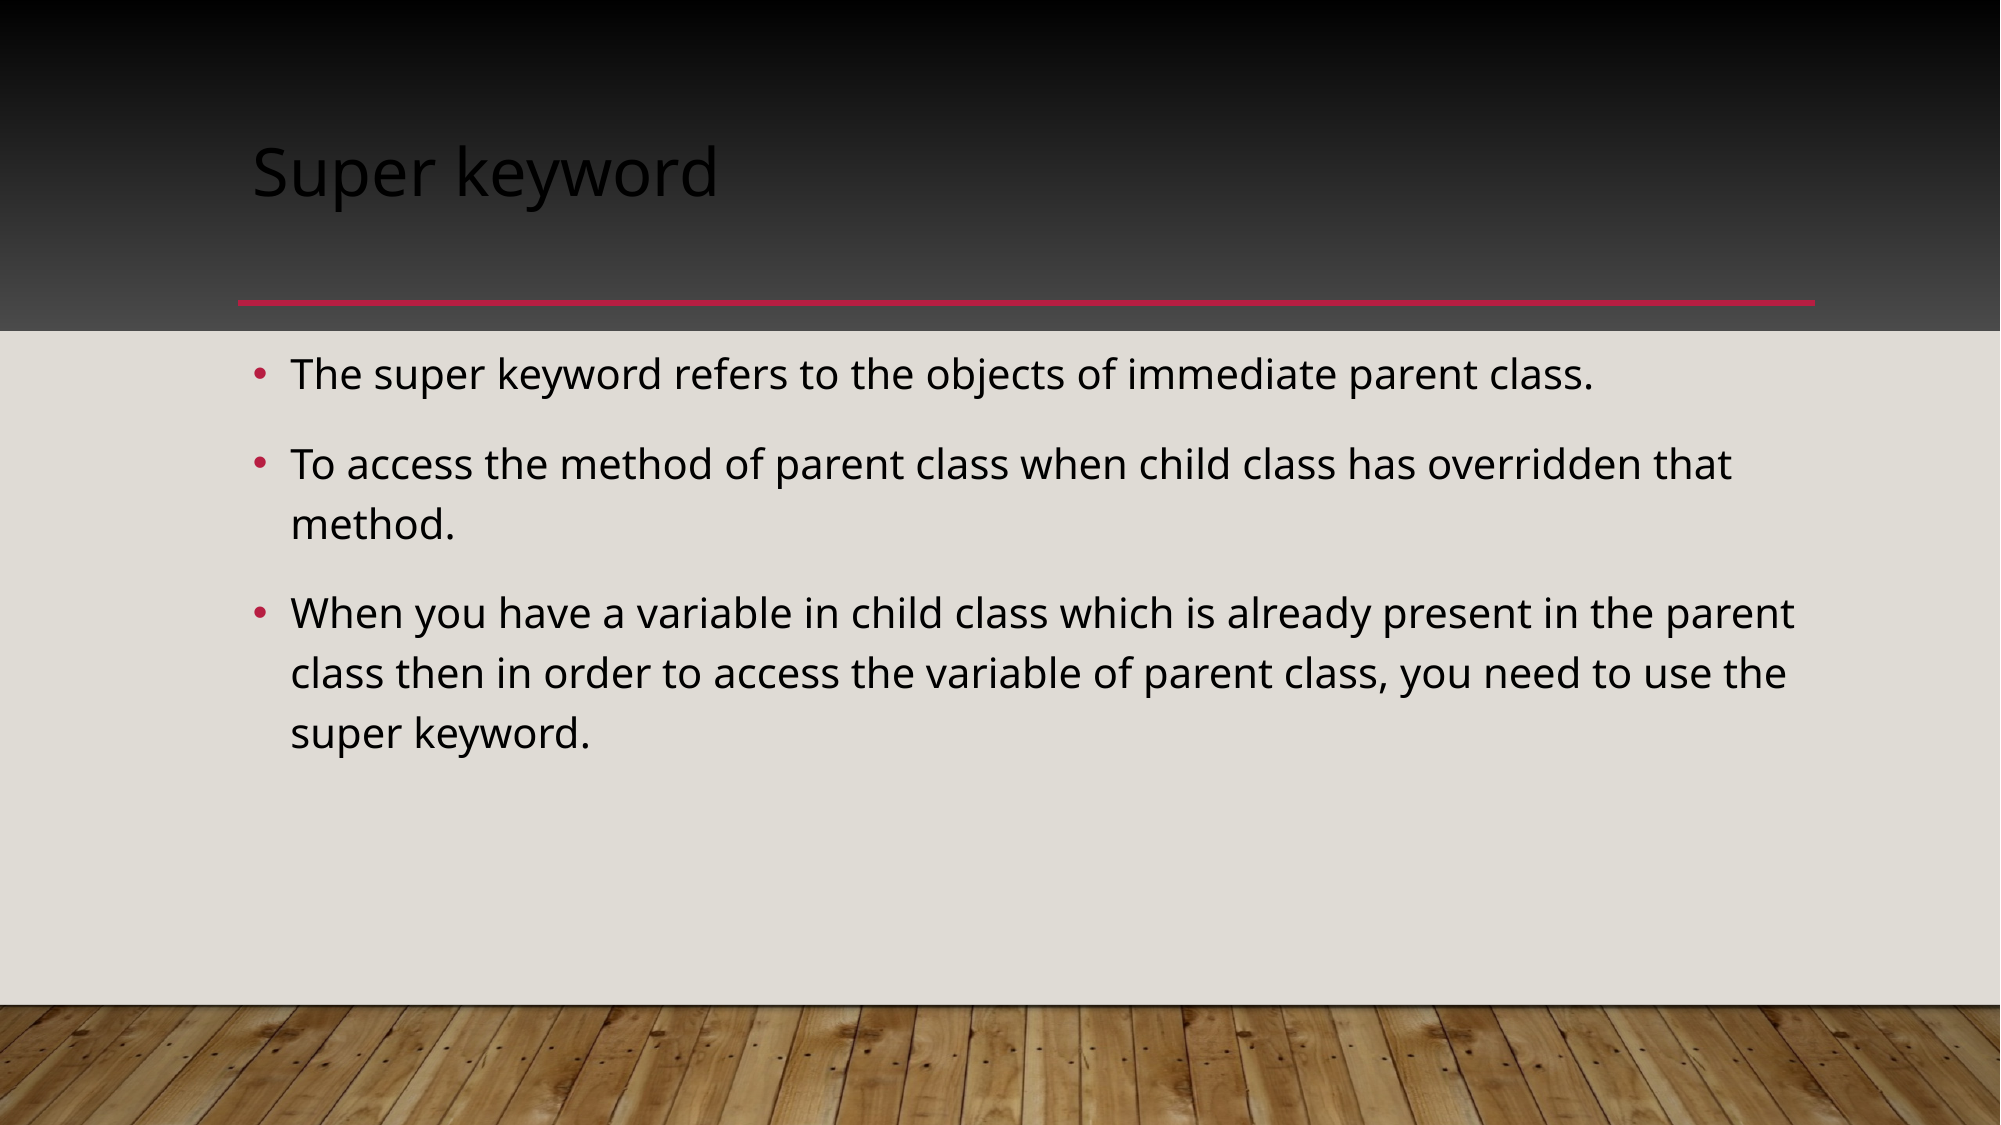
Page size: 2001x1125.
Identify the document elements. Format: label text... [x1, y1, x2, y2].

list The super keyword refers to the objects of immediate parent class. To access the method of parent class when child class has overridden that method. When you have a variable in child class which is already present in the parent class then in order to access the variable of parent class, you need to use the super keyword. [238, 330, 1814, 897]
title Super keyword [238, 131, 1814, 305]
picture [0, 1005, 2000, 1125]
